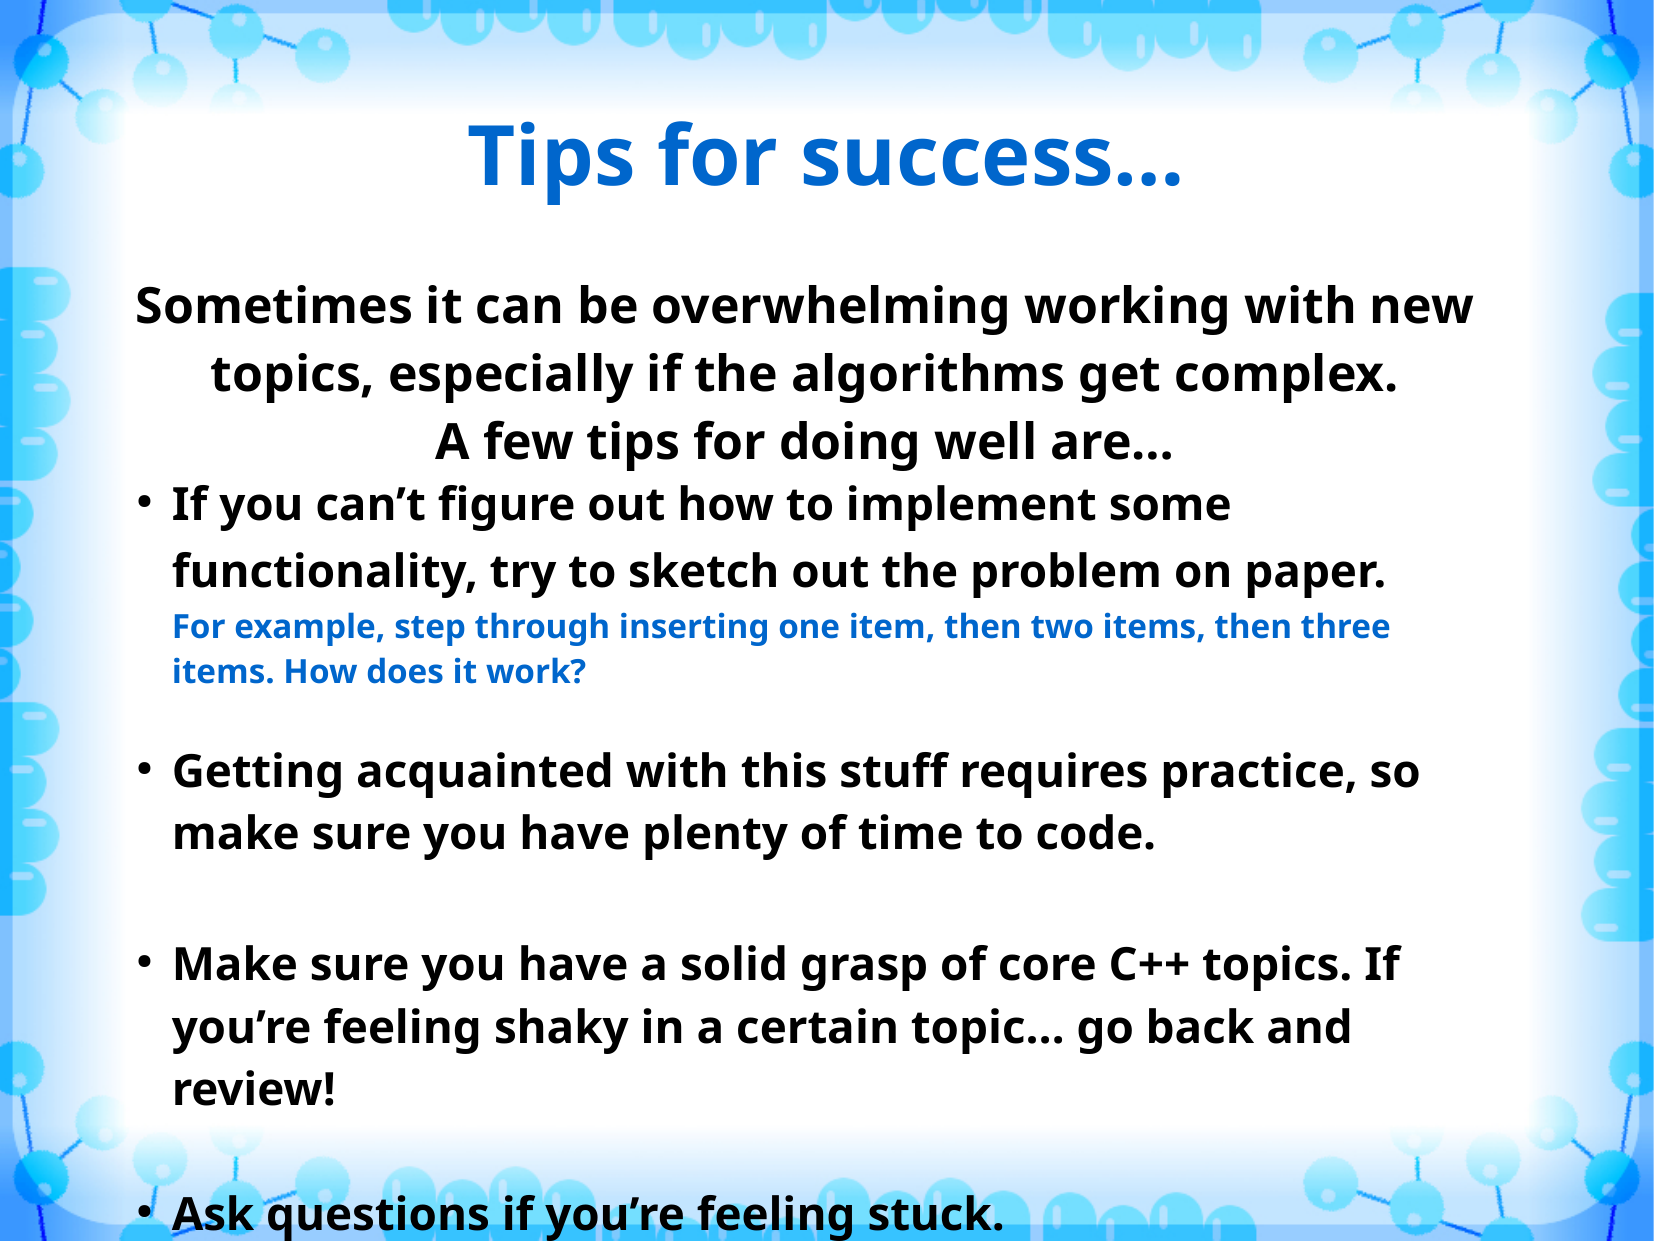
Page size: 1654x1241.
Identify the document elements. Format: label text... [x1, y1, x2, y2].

text_box If you can’t figure out how to implement some functionality, try to sketch out the problem on paper. For example, step through inserting one item, then two items, then three items. How does it work? Getting acquainted with this stuff requires practice, so make sure you have plenty of time to code. Make sure you have a solid grasp of core C++ topics. If you’re feeling shaky in a certain topic… go back and review! Ask questions if you’re feeling stuck. (No judgment… Nobody is born understanding data structures!) [136, 471, 1497, 1108]
title Tips for success… [82, 49, 1571, 257]
text_box Sometimes it can be overwhelming working with new topics, especially if the algorithms get complex. A few tips for doing well are… [133, 270, 1477, 439]
picture [0, 0, 1654, 1241]
picture [835, 1210, 845, 1225]
picture [275, 1210, 285, 1225]
